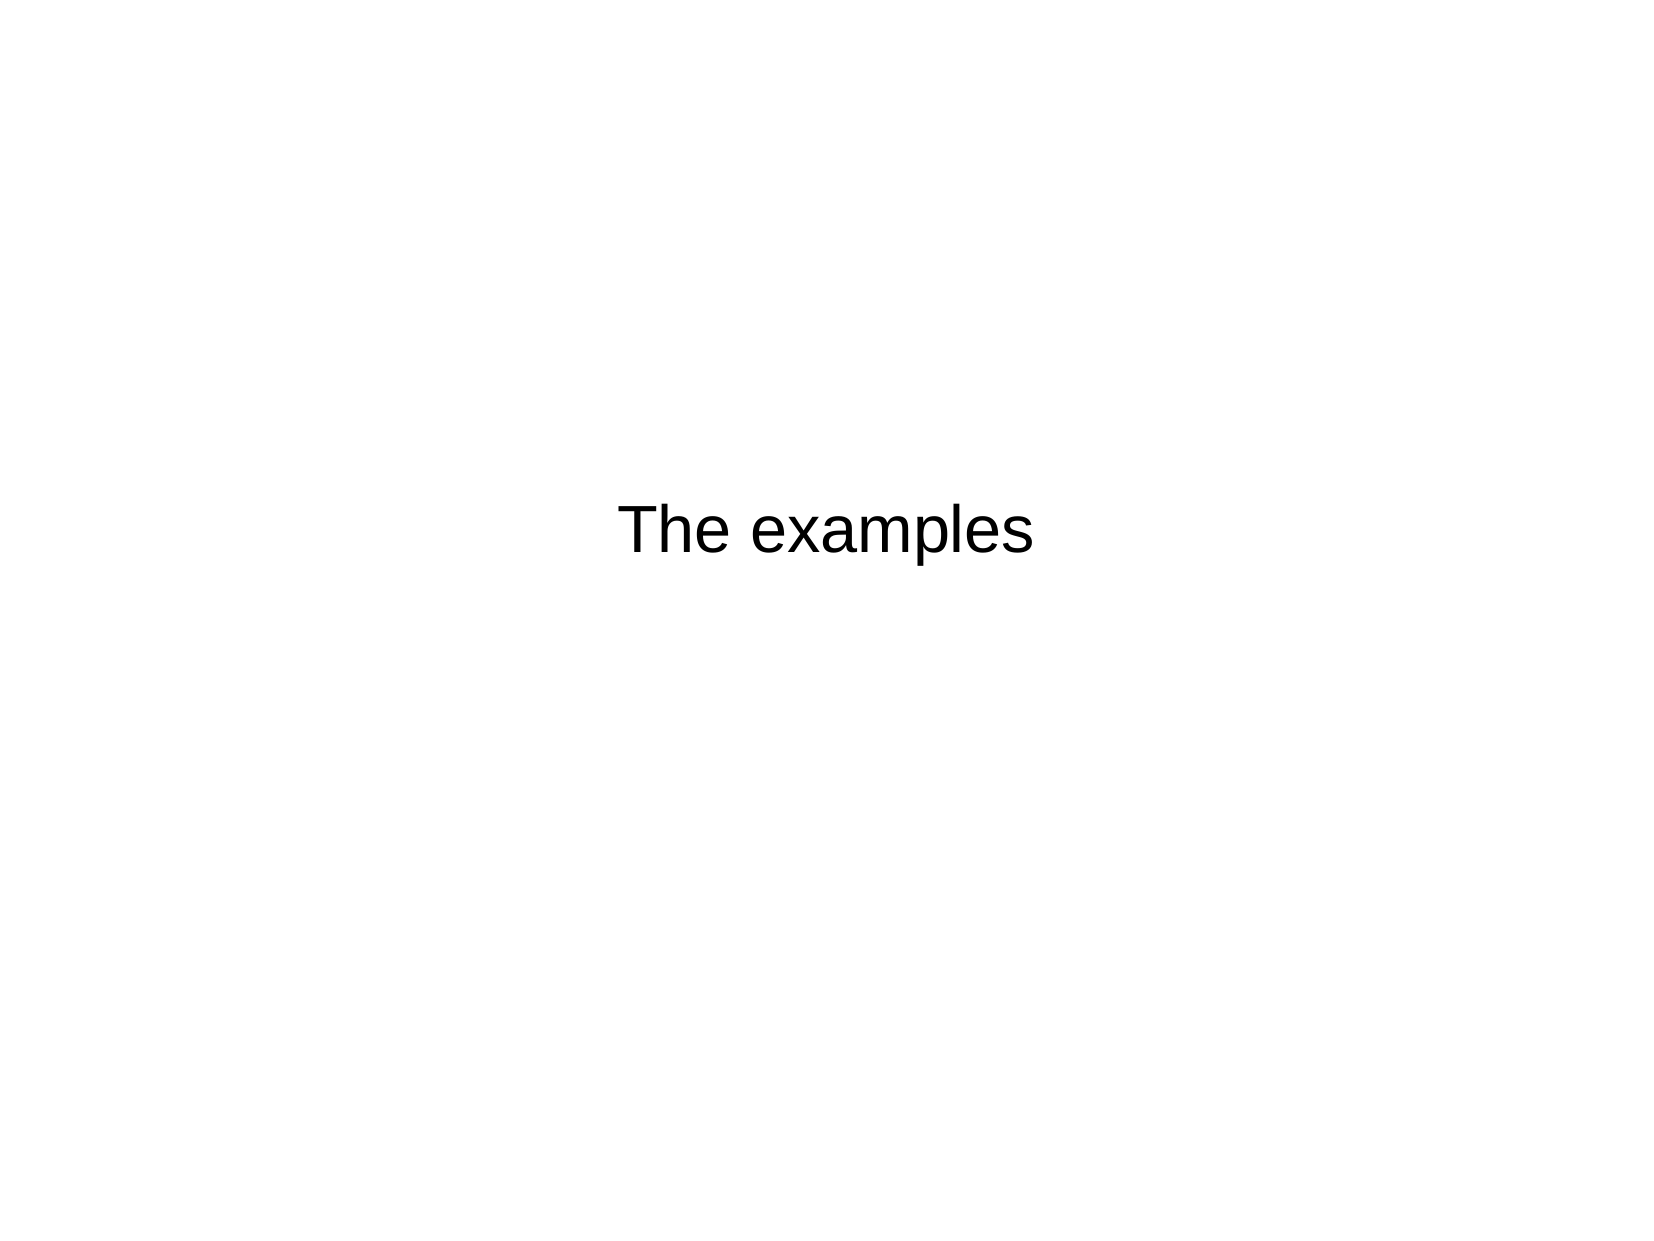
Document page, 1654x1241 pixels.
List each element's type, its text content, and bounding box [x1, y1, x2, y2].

subtitle The examples [82, 49, 1571, 1010]
